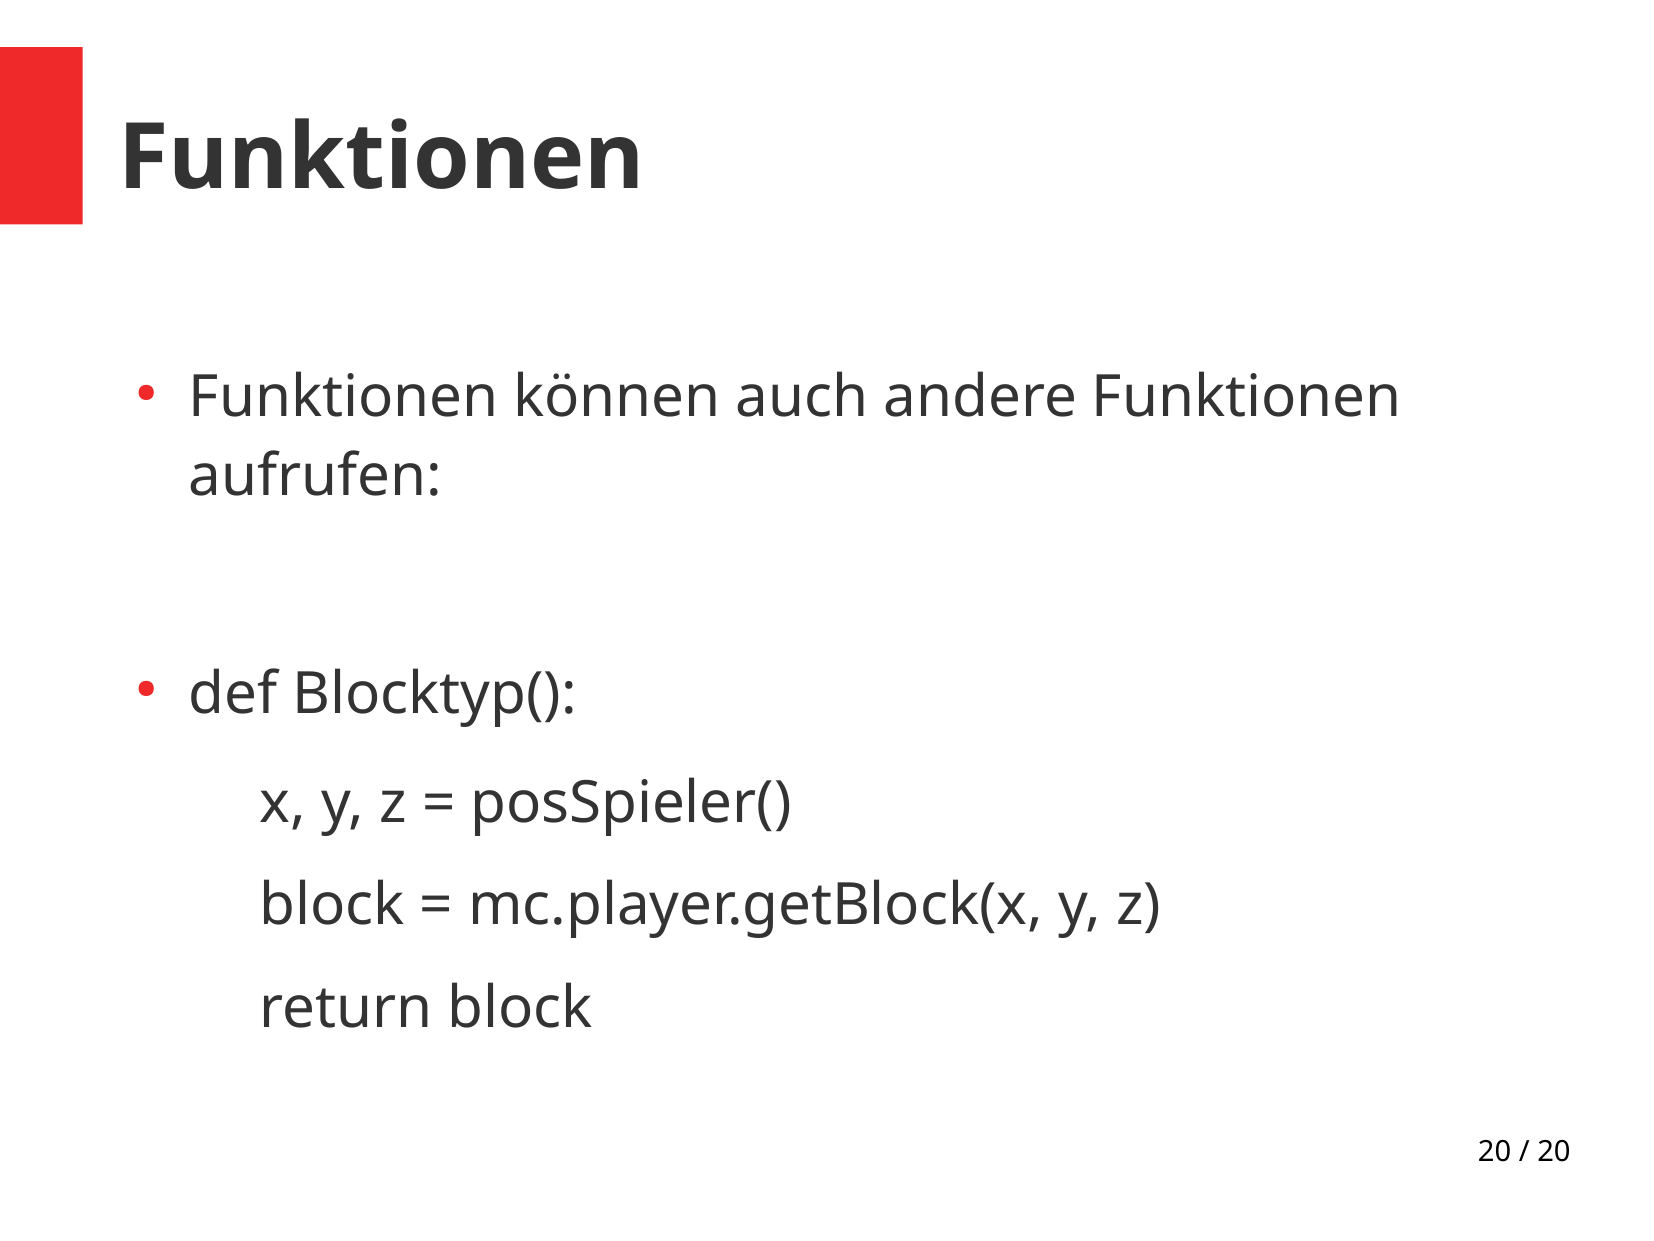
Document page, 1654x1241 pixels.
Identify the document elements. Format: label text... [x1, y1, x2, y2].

title Funktionen [118, 49, 1571, 257]
list Funktionen können auch andere Funktionen aufrufen: def Blocktyp(): x, y, z = posSpieler() block = mc.player.getBlock(x, y, z) return block [118, 354, 1536, 1074]
